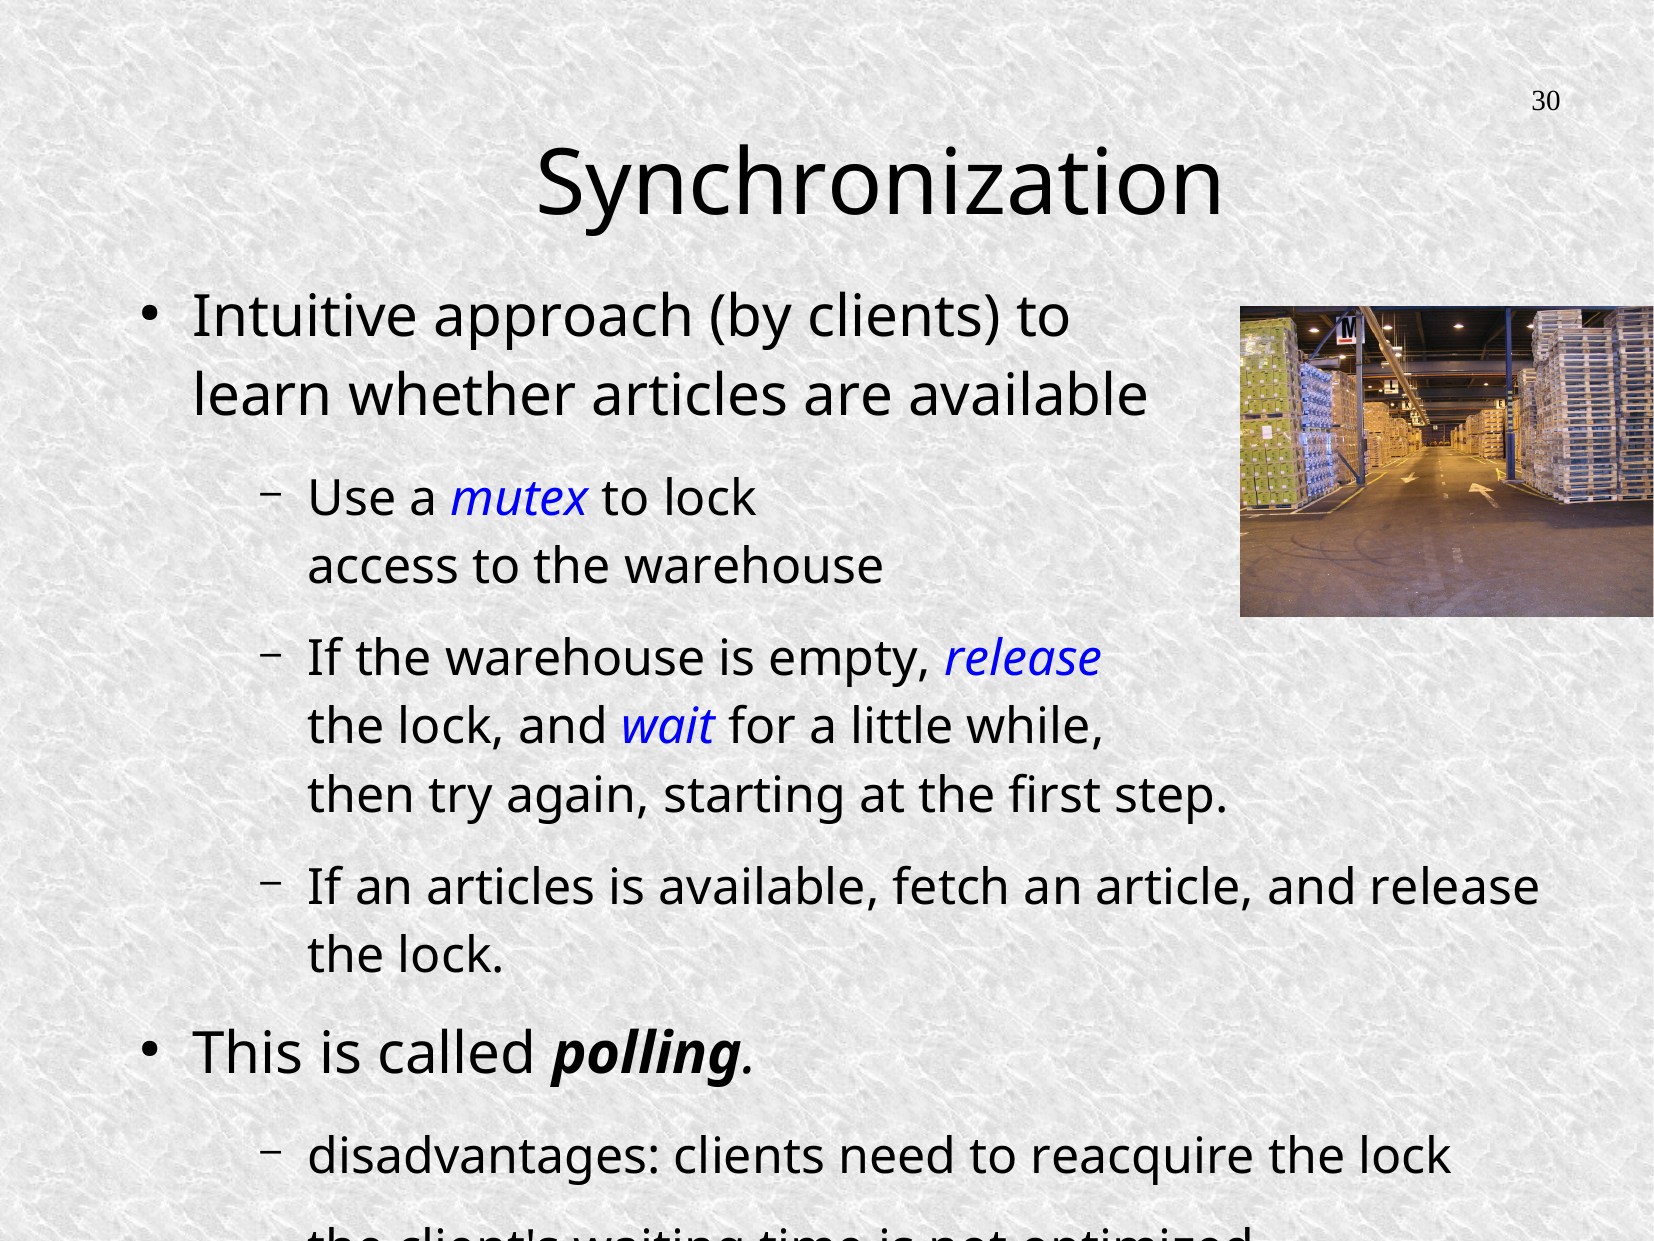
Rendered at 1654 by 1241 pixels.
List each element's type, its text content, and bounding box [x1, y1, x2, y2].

title Synchronization [123, 73, 1536, 274]
list Intuitive approach (by clients) to learn whether articles are available Use a mutex to lock access to the warehouse If the warehouse is empty, release the lock, and wait for a little while, then try again, starting at the first step. If an articles is available, fetch an article, and release the lock. This is called polling. disadvantages: clients need to reacquire the lock the client's waiting time is not optimized. [121, 274, 1561, 1224]
picture [0, 0, 1654, 1241]
